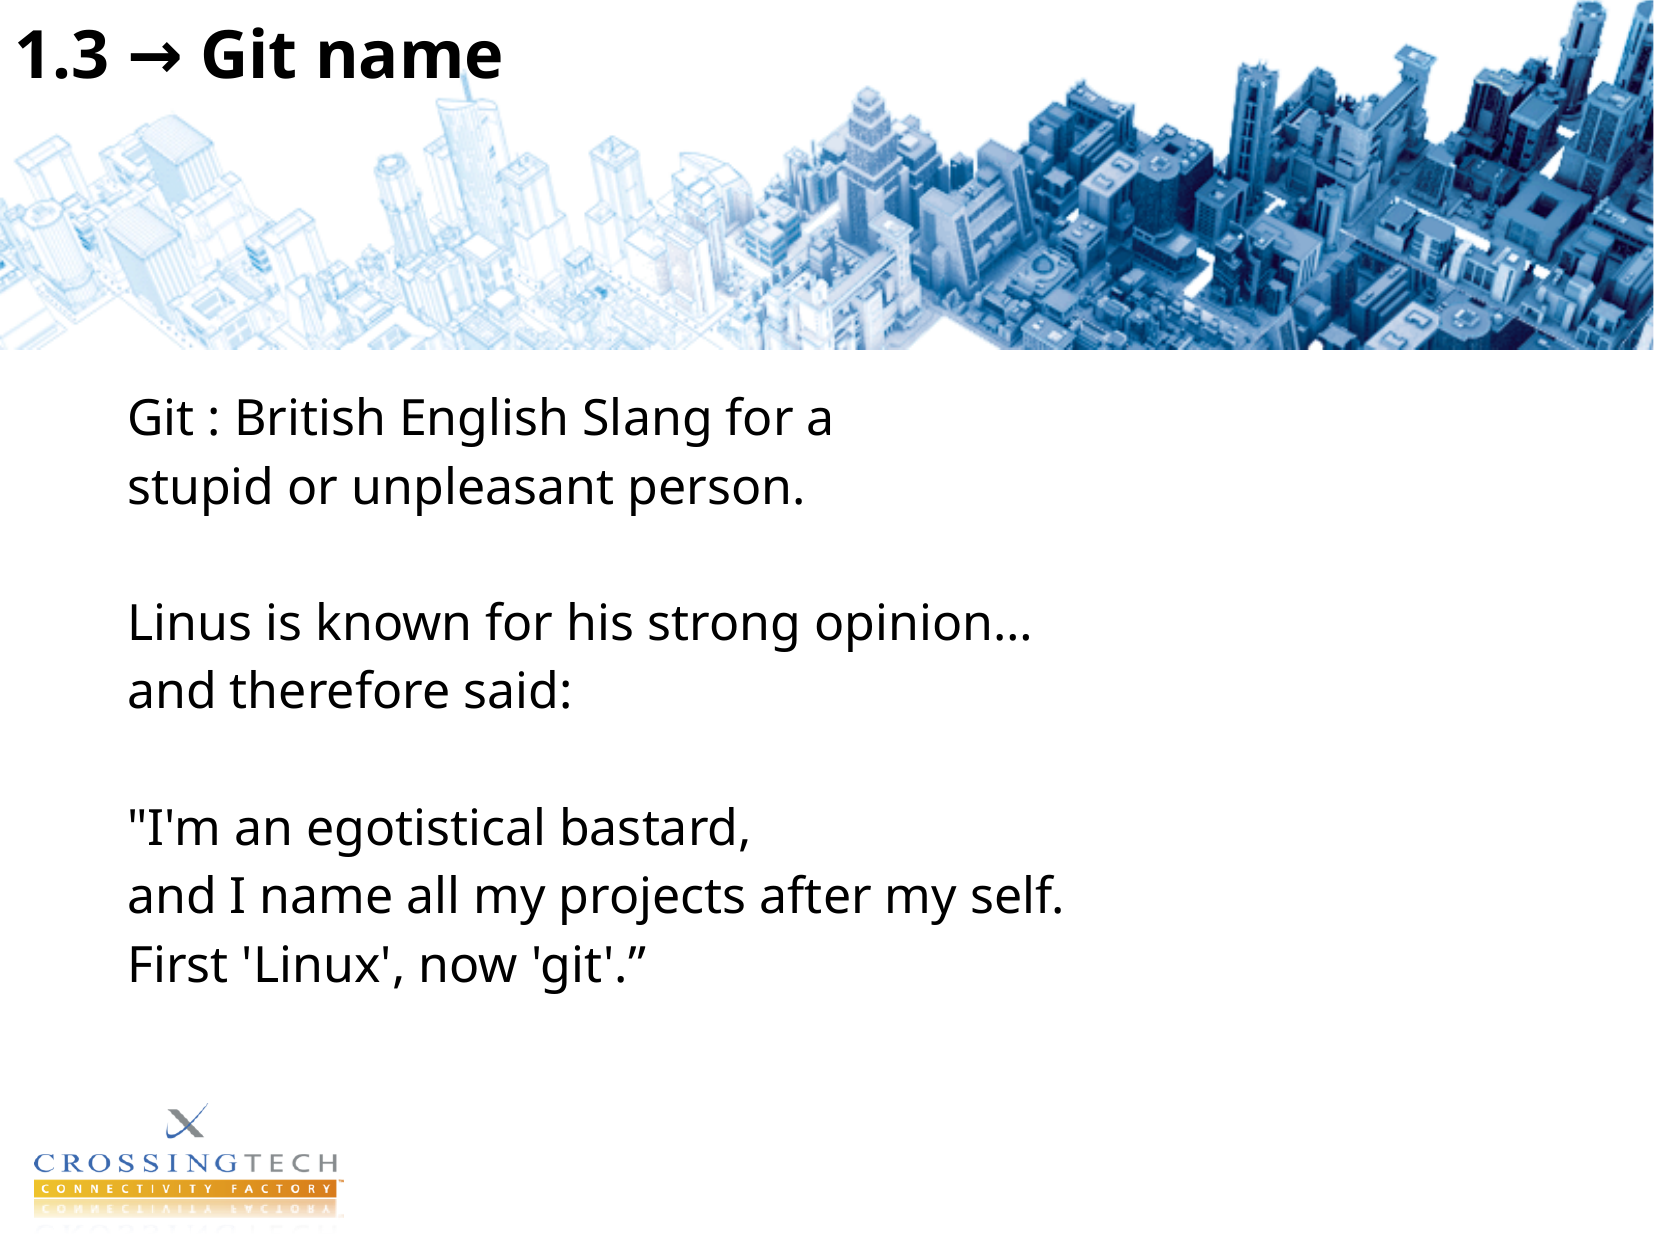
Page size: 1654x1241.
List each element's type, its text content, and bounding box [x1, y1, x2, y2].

text_box Git : British English Slang for a stupid or unpleasant person. Linus is known for his strong opinion… and therefore said: "I'm an egotistical bastard, and I name all my projects after my self. First 'Linux', now 'git'.” [112, 375, 1377, 914]
picture [0, 0, 1654, 350]
text_box 1.3 → Git name [0, 0, 592, 93]
picture [34, 1103, 344, 1237]
